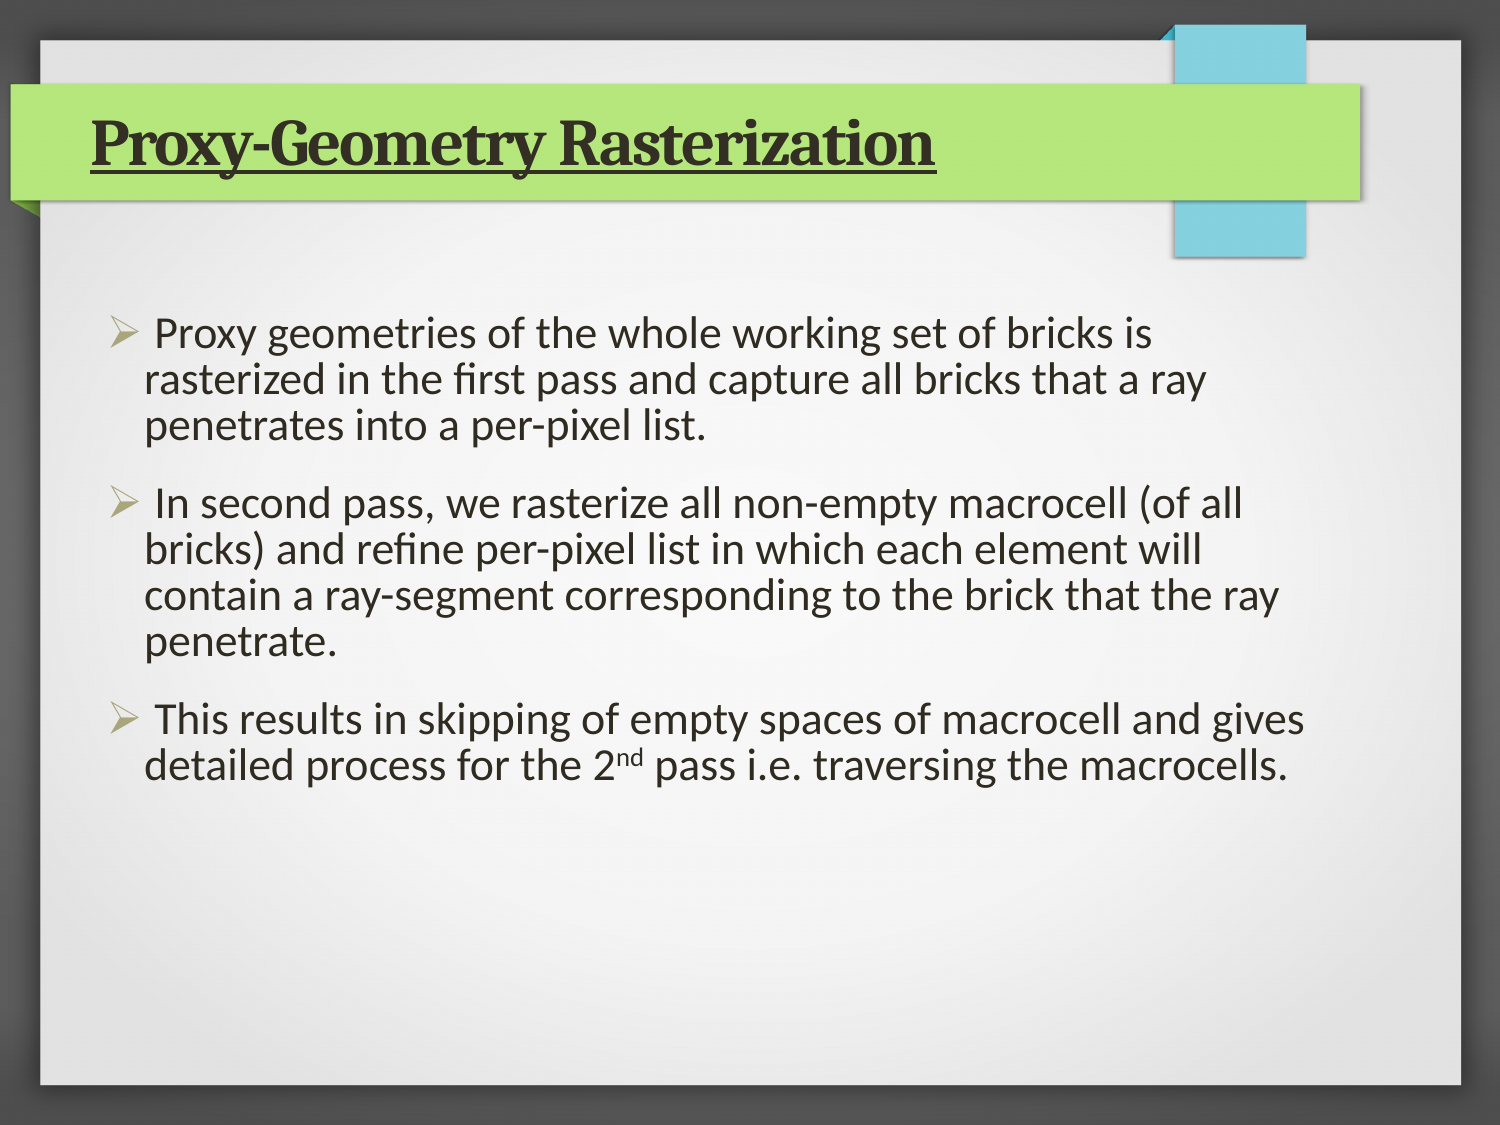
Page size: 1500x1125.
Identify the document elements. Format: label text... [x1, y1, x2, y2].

list Proxy geometries of the whole working set of bricks is rasterized in the first pass and capture all bricks that a ray penetrates into a per-pixel list. In second pass, we rasterize all non-empty macrocell (of all bricks) and refine per-pixel list in which each element will contain a ray-segment corresponding to the brick that the ray penetrate. This results in skipping of empty spaces of macrocell and gives detailed process for the 2nd pass i.e. traversing the macrocells. [72, 307, 1323, 1004]
picture [0, 0, 1500, 1125]
title Proxy-Geometry Rasterization [75, 50, 1325, 238]
